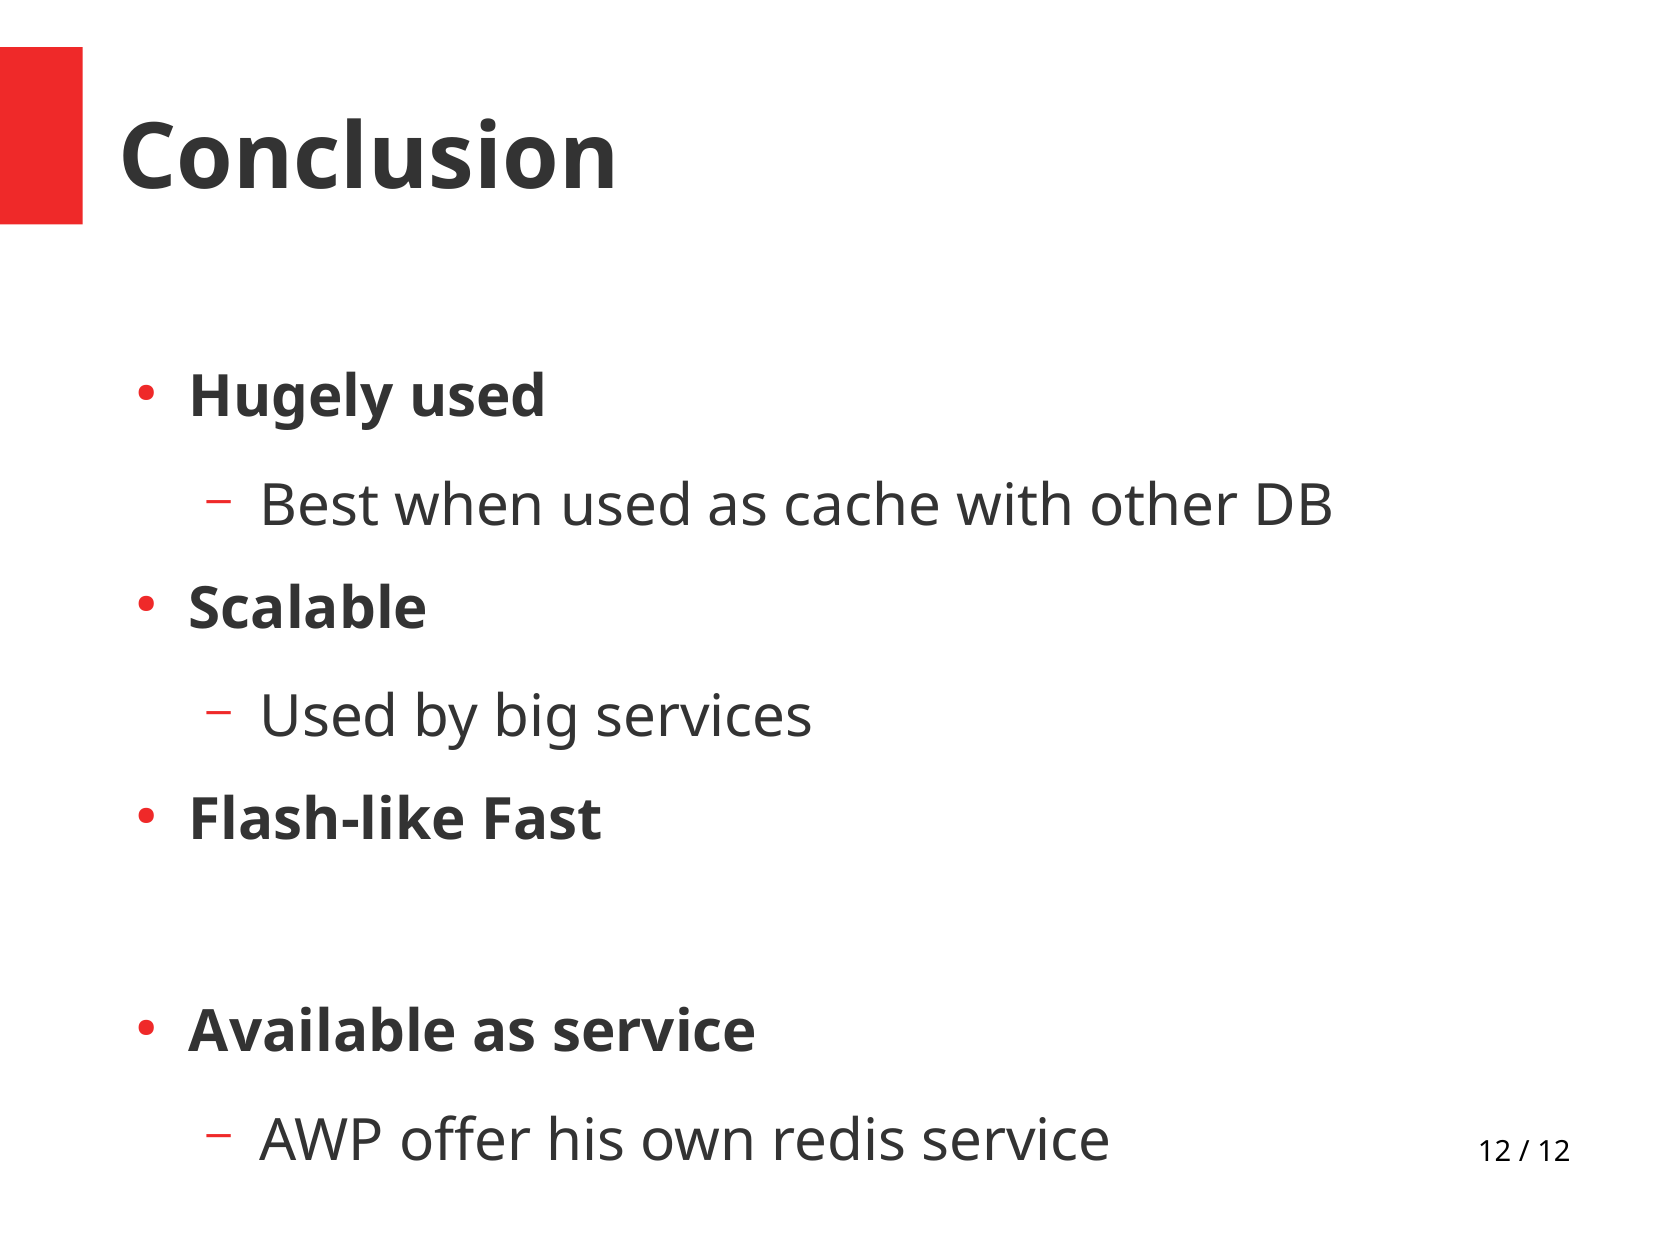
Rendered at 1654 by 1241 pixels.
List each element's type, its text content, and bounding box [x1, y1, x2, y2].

list Hugely used Best when used as cache with other DB Scalable Used by big services Flash-like Fast Available as service AWP offer his own redis service [118, 354, 1536, 1074]
title Conclusion [118, 49, 1571, 257]
